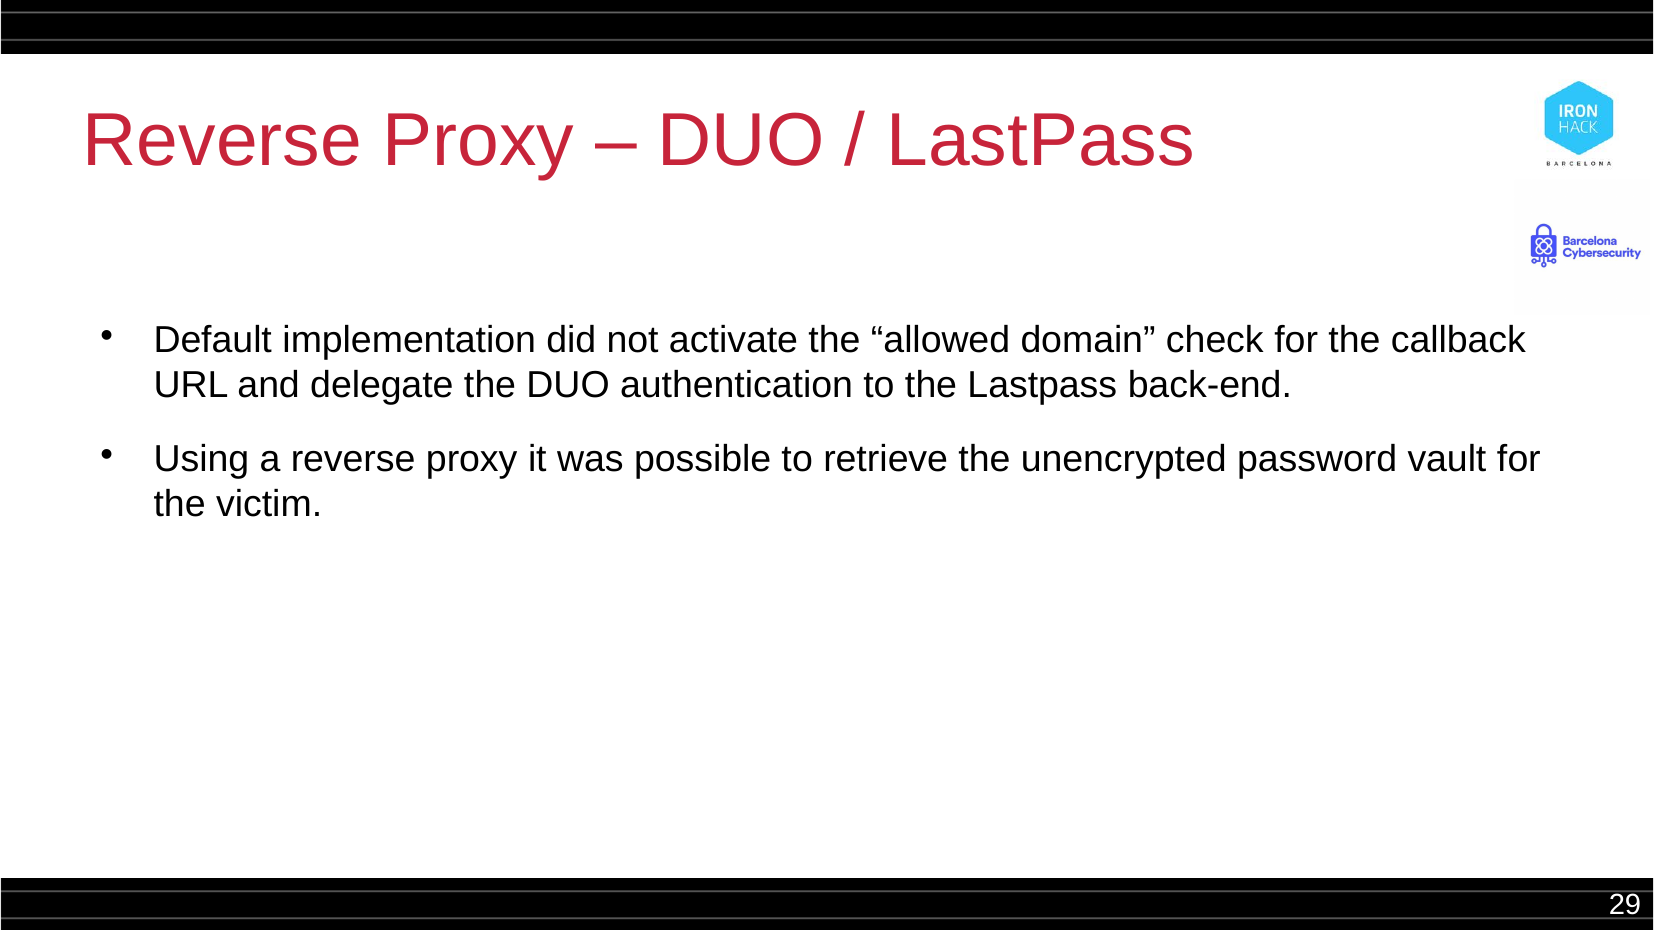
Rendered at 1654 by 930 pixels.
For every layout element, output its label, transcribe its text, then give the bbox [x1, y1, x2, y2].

text_box Default implementation did not activate the “allowed domain” check for the callback URL and delegate the DUO authentication to the Lastpass back-end. Using a reverse proxy it was possible to retrieve the unencrypted password vault for the victim. [82, 314, 1571, 757]
picture [0, 878, 1654, 930]
picture [0, 0, 1654, 54]
picture [1514, 67, 1650, 315]
text_box Reverse Proxy – DUO / LastPass [82, 57, 1571, 213]
